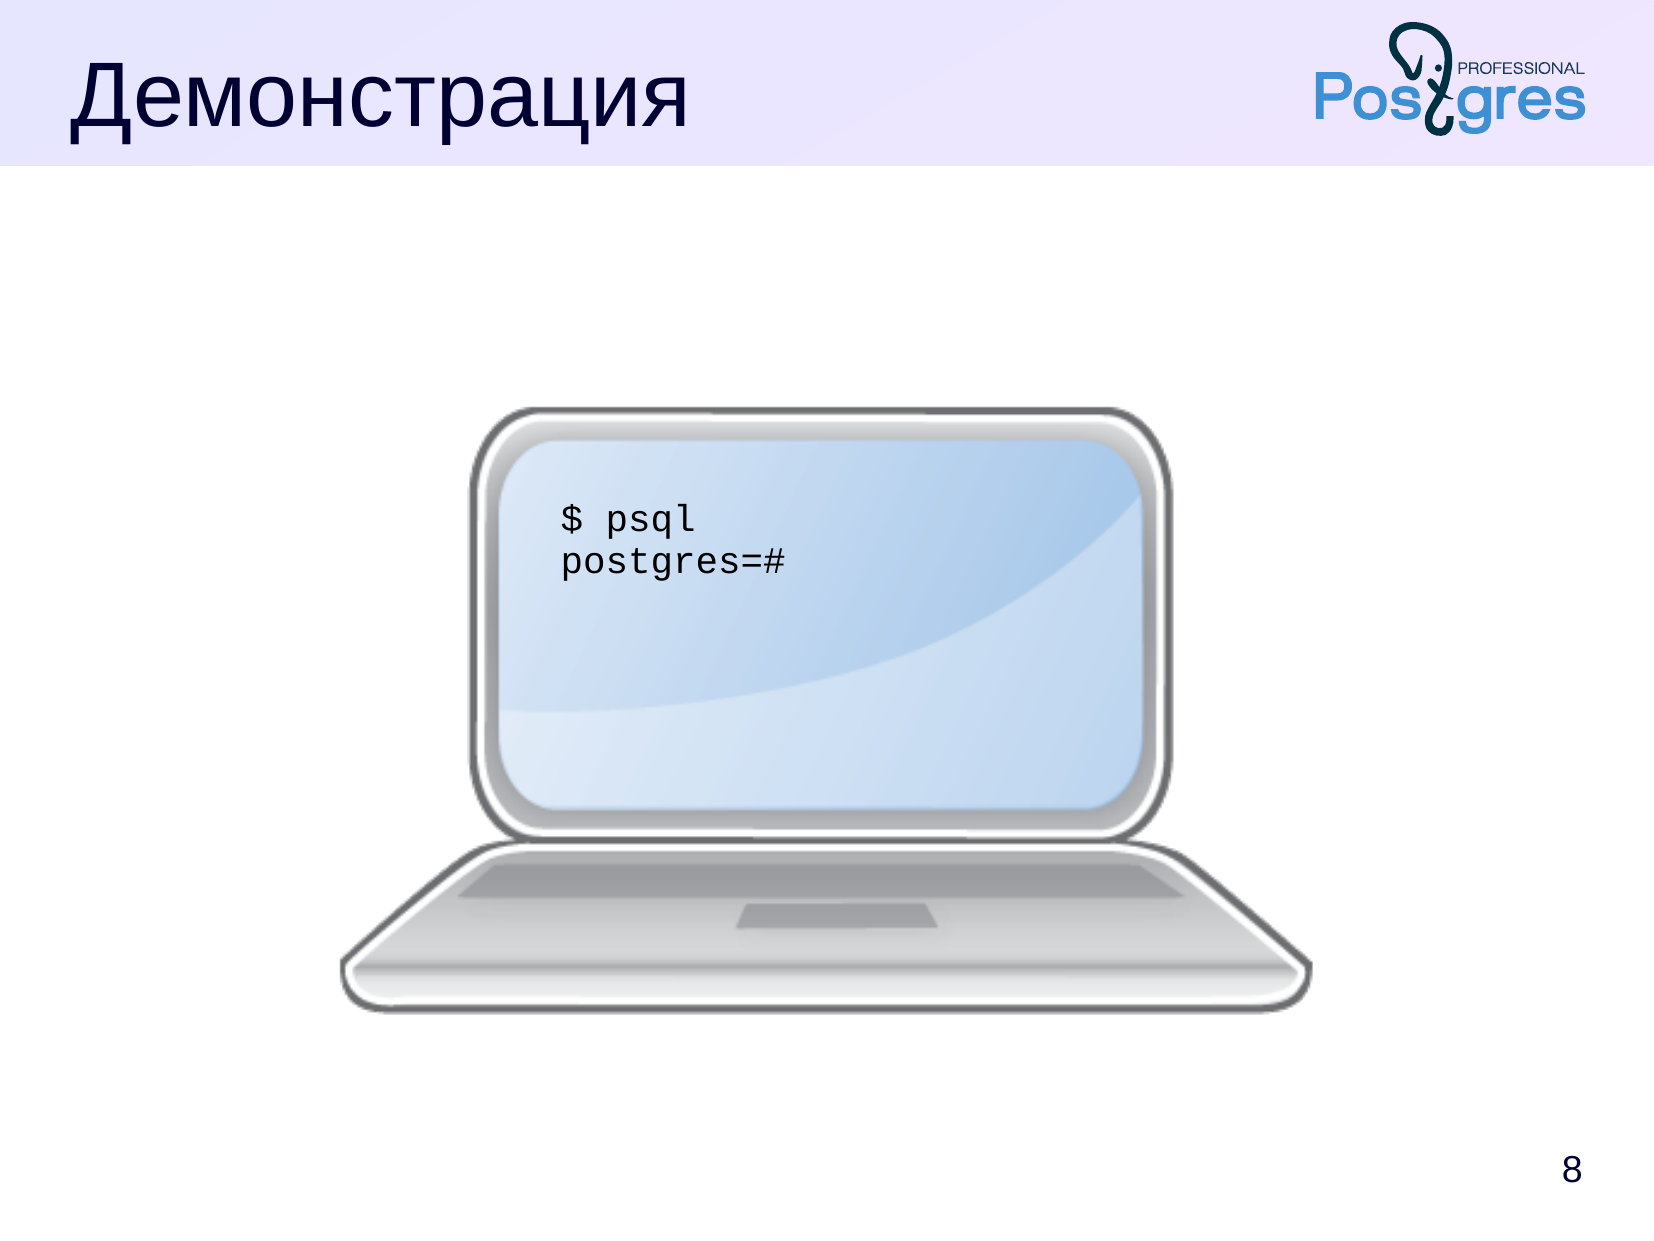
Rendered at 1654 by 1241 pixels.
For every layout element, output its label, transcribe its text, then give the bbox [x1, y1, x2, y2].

title Демонстрация [70, 43, 1241, 147]
picture [298, 365, 1356, 1058]
